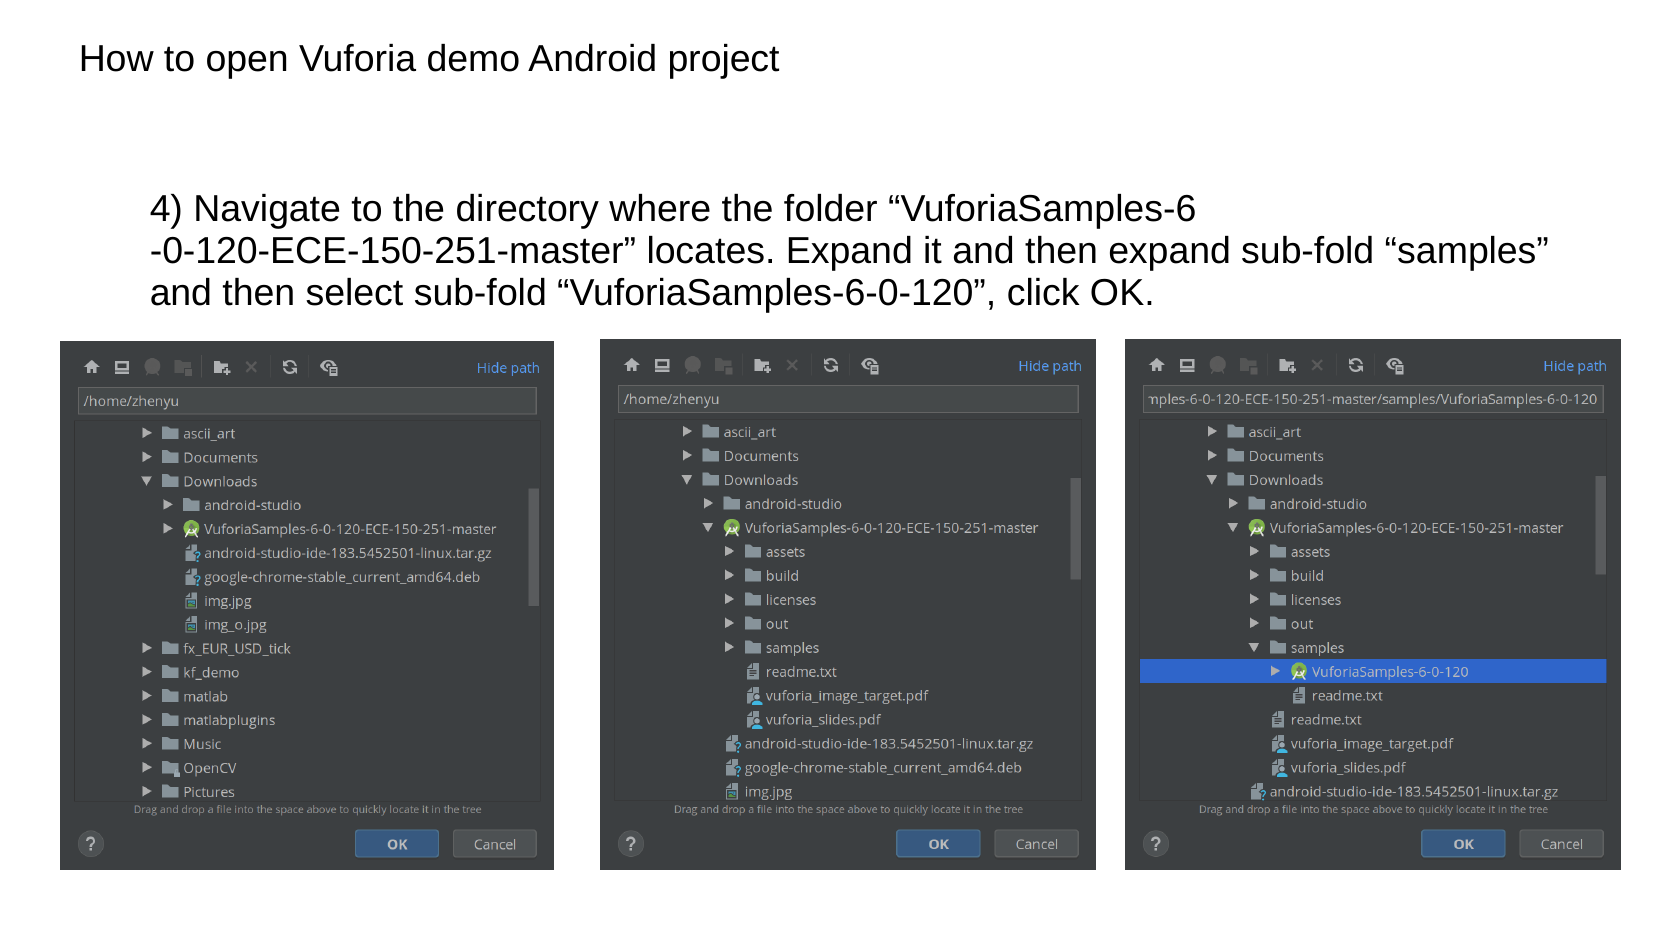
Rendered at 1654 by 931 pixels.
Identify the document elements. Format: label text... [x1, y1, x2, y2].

picture [1125, 339, 1621, 871]
picture [600, 339, 1096, 871]
picture [60, 341, 554, 871]
text_box 4) Navigate to the directory where the folder “VuforiaSamples-6 -0-120-ECE-150-251-master” locates. Expand it and then expand sub-fold “samples” and then select sub-fold “VuforiaSamples-6-0-120”, click OK. [135, 180, 1565, 321]
text_box How to open Vuforia demo Android project [64, 30, 796, 87]
